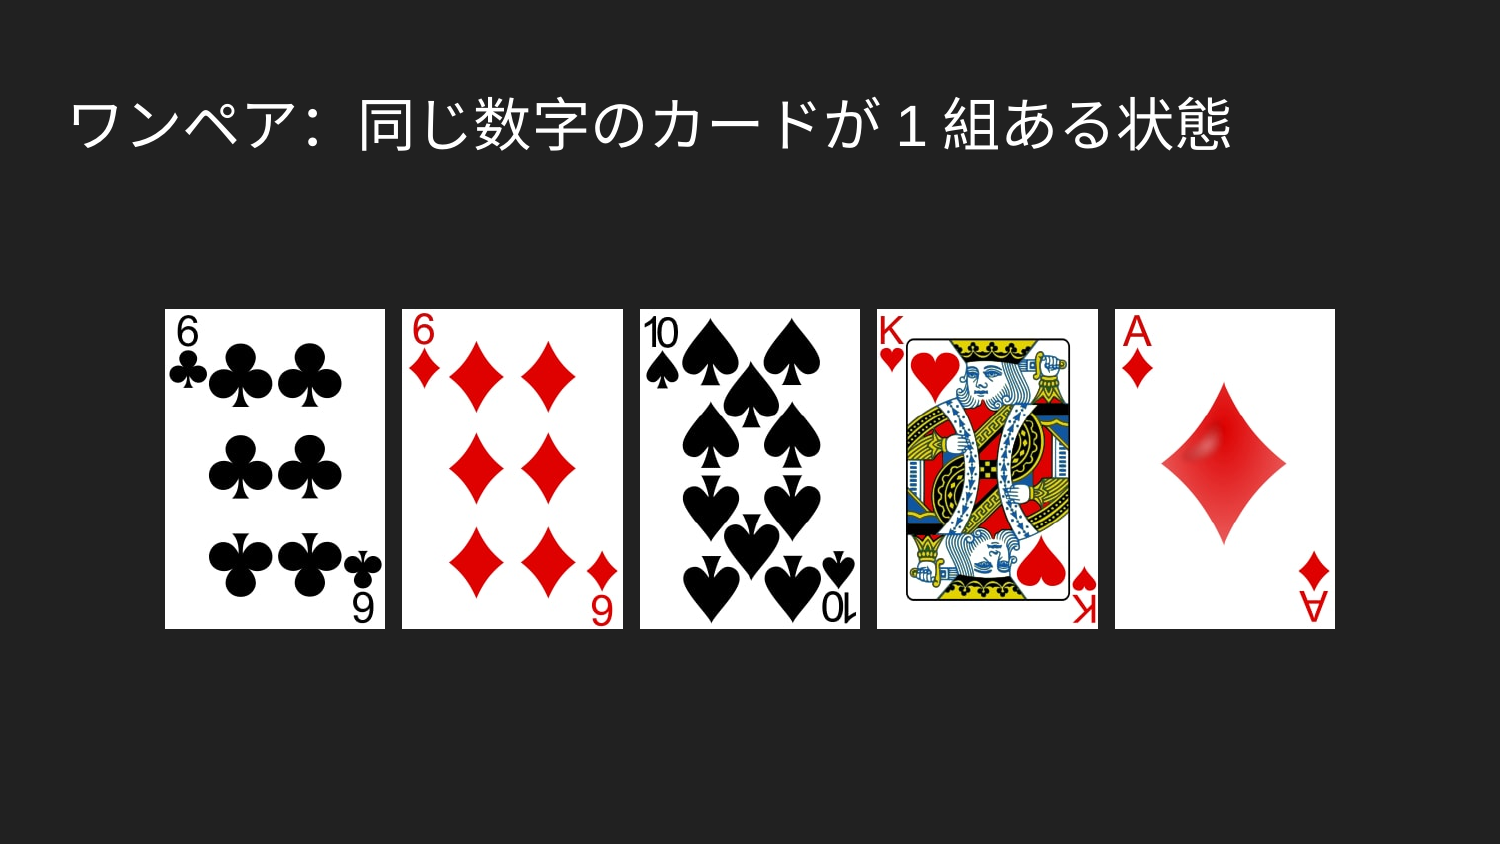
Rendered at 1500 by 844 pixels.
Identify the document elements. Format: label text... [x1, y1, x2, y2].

title ワンペア：同じ数字のカードが1組ある状態 [51, 72, 1449, 167]
picture [1115, 309, 1335, 629]
picture [640, 309, 860, 629]
picture [165, 309, 385, 629]
picture [877, 309, 1098, 629]
picture [402, 309, 623, 629]
